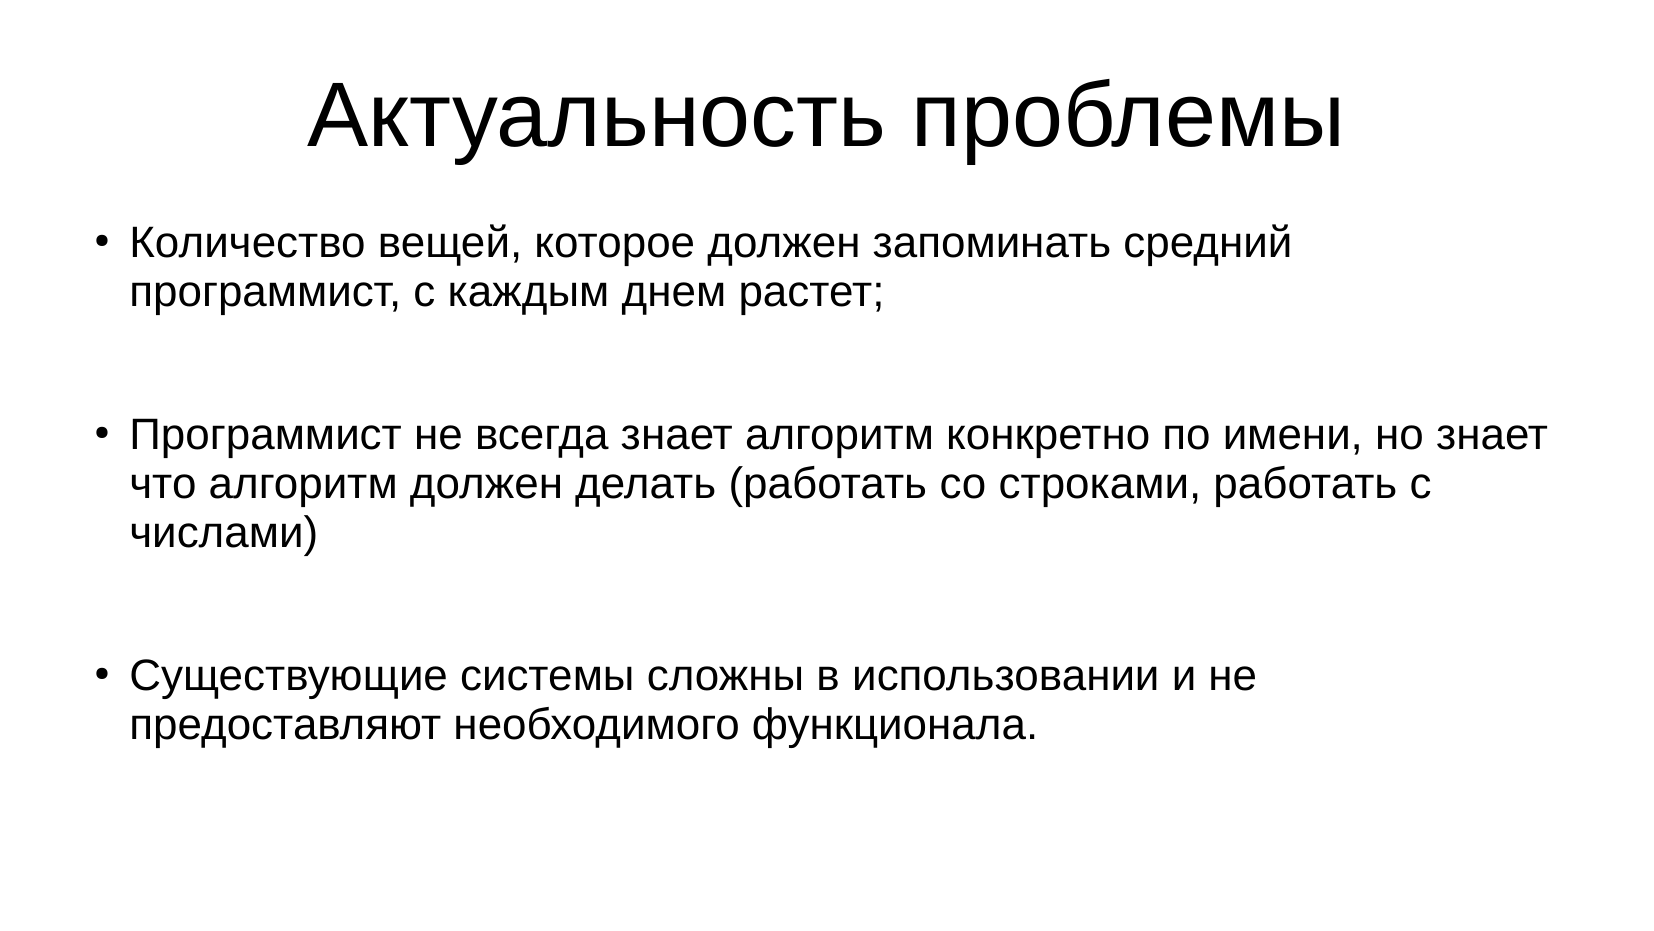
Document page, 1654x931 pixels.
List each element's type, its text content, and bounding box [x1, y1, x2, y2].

title Актуальность проблемы [82, 37, 1571, 193]
list Количество вещей, которое должен запоминать средний программист, с каждым днем растет; Программист не всегда знает алгоритм конкретно по имени, но знает что алгоритм должен делать (работать со строками, работать с числами) Существующие системы сложны в использовании и не предоставляют необходимого функционала. [82, 217, 1571, 758]
